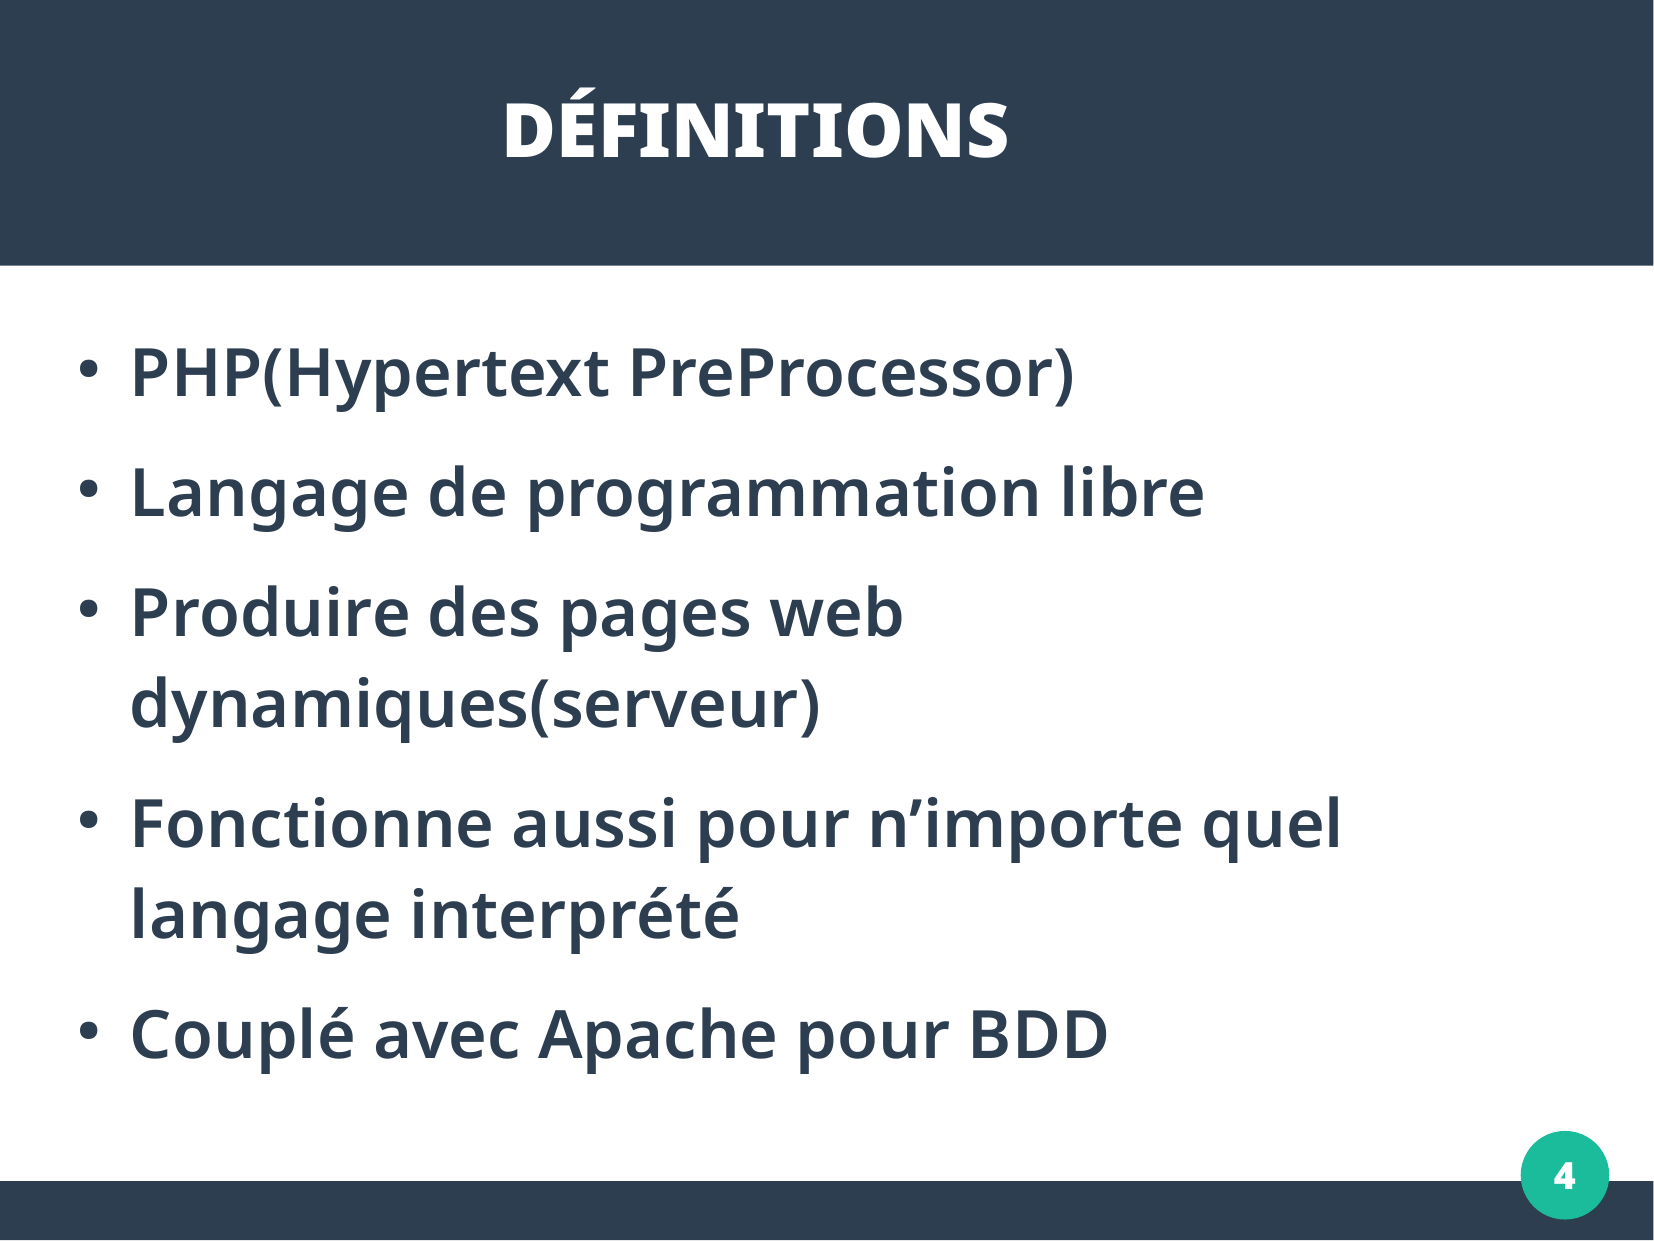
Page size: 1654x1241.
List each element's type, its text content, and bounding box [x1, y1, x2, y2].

title DÉFINITIONS [59, 49, 1595, 207]
list PHP(Hypertext PreProcessor) Langage de programmation libre Produire des pages web dynamiques(serveur) Fonctionne aussi pour n’importe quel langage interprété Couplé avec Apache pour BDD [59, 324, 1595, 1152]
